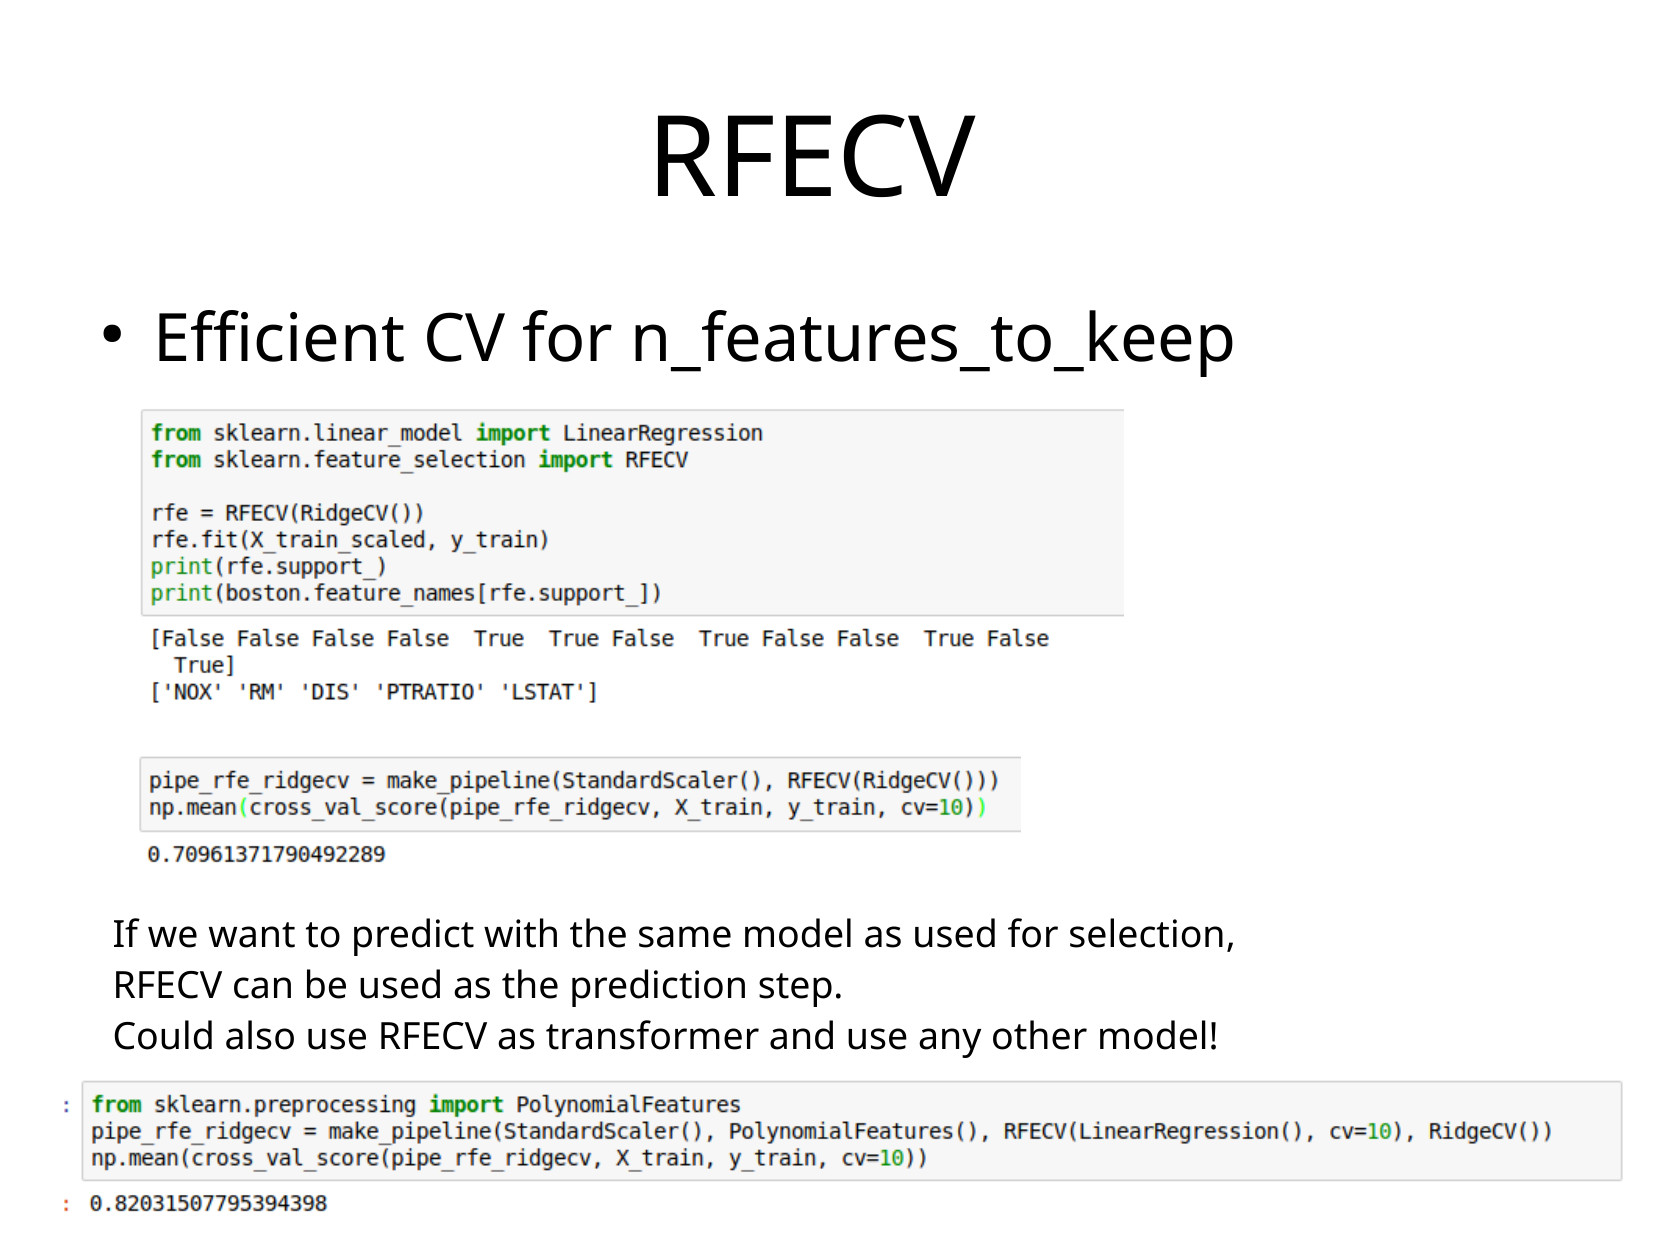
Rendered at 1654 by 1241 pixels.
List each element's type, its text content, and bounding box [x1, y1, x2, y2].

text_box If we want to predict with the same model as used for selection, RFECV can be used as the prediction step. Could also use RFECV as transformer and use any other model! [97, 900, 1261, 1029]
title RFECV [82, 49, 1571, 257]
picture [60, 1067, 1640, 1231]
list Efficient CV for n_features_to_keep [82, 290, 1571, 1010]
picture [135, 397, 1124, 717]
picture [135, 746, 1021, 871]
